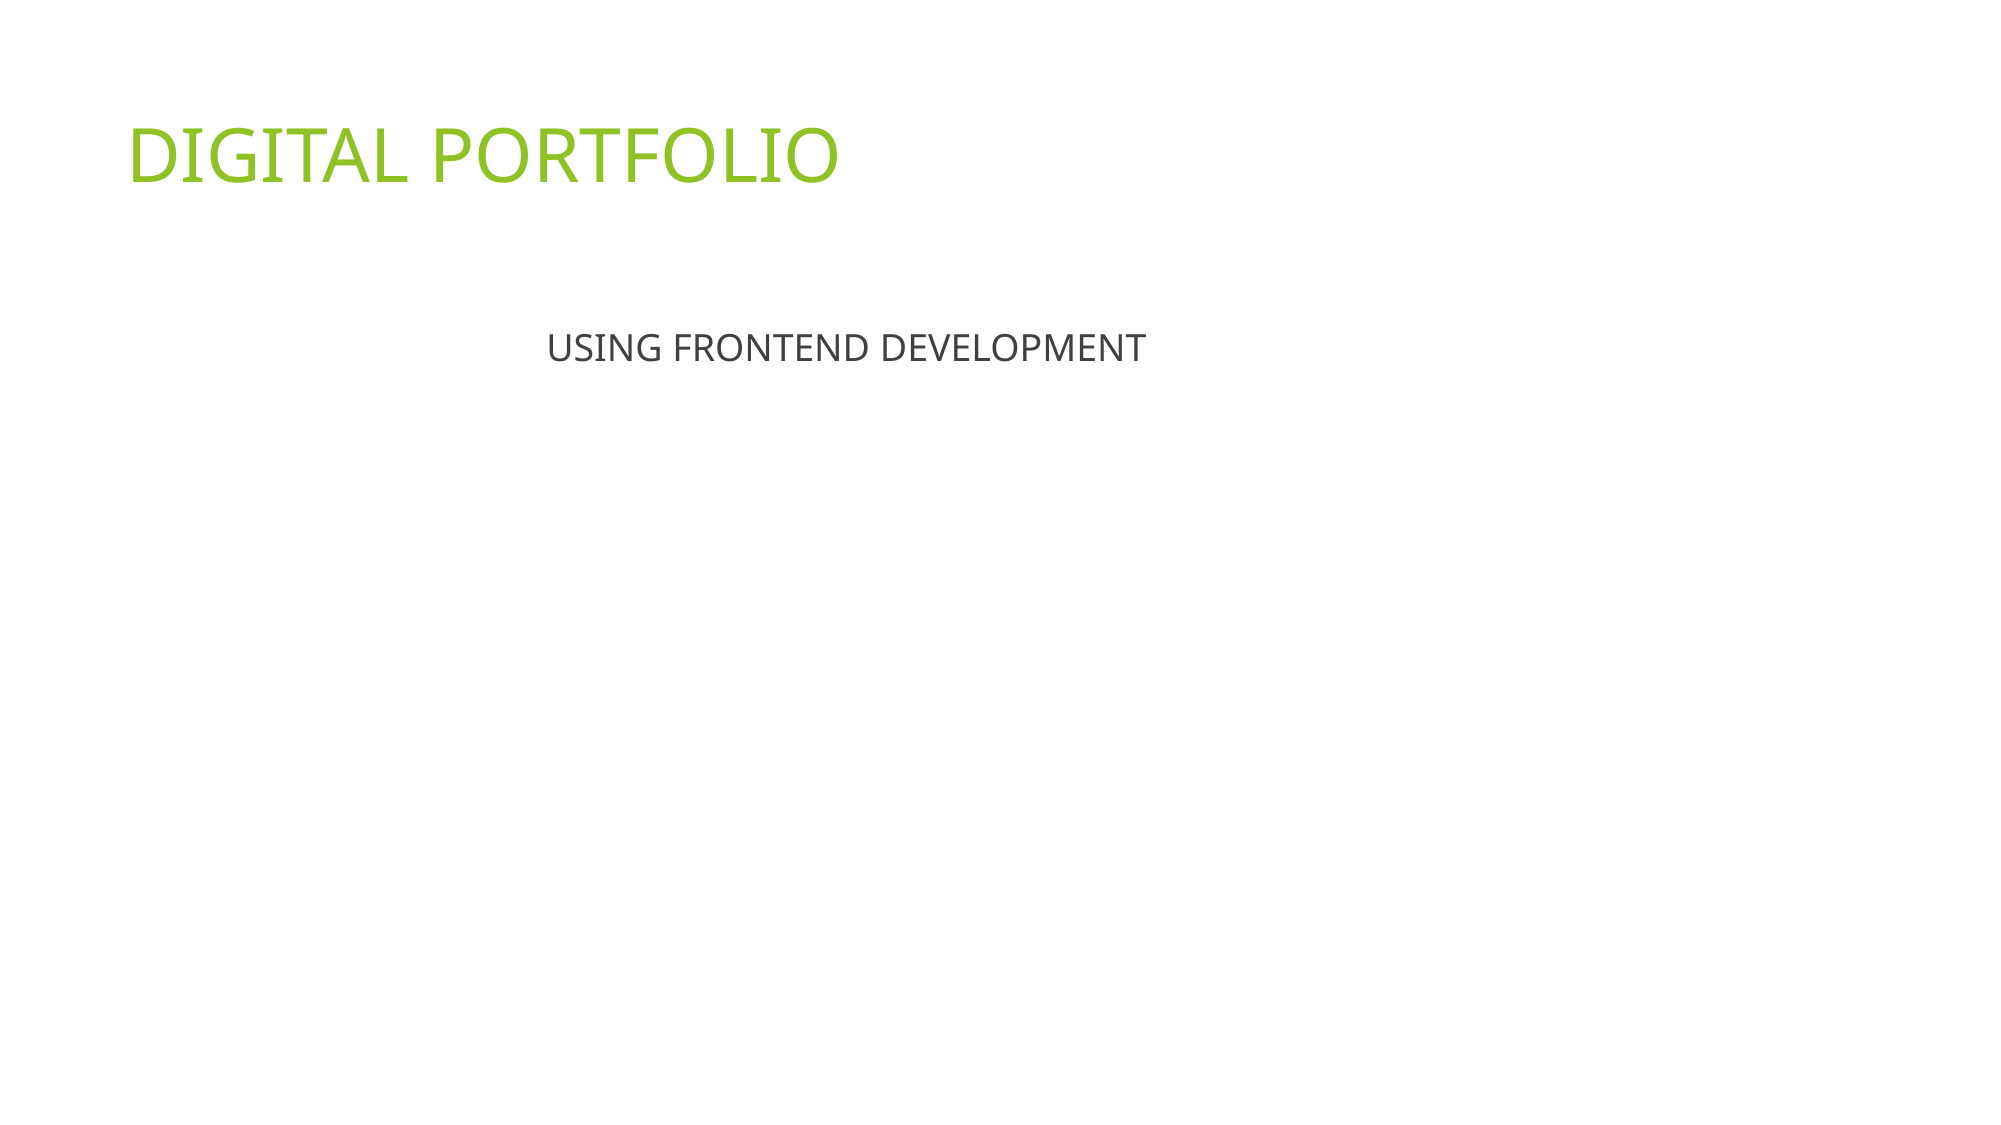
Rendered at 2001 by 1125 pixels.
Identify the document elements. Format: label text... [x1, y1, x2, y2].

list USING FRONTEND DEVELOPMENT [531, 316, 1942, 790]
title DIGITAL PORTFOLIO [111, 99, 1522, 317]
